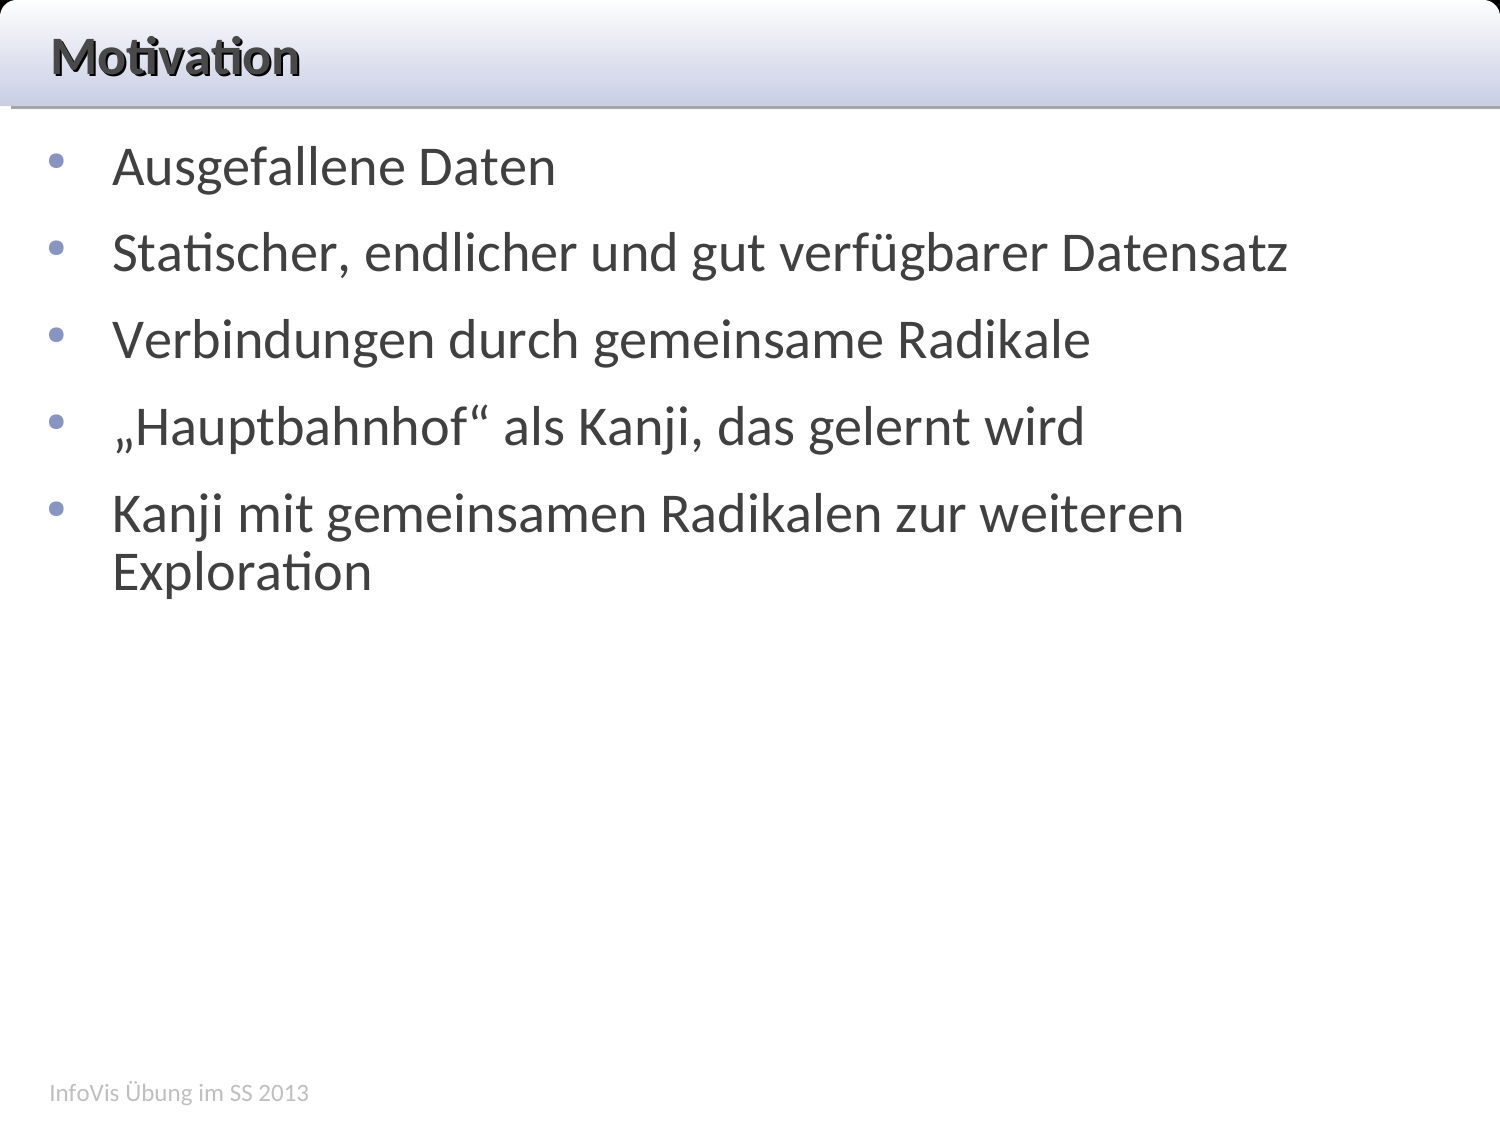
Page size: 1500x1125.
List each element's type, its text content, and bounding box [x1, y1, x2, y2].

text_box Motivation [35, 0, 1463, 106]
text_box Ausgefallene Daten Statischer, endlicher und gut verfügbarer Datensatz Verbindungen durch gemeinsame Radikale „Hauptbahnhof“ als Kanji, das gelernt wird Kanji mit gemeinsamen Radikalen zur weiteren Exploration [31, 130, 1456, 1061]
